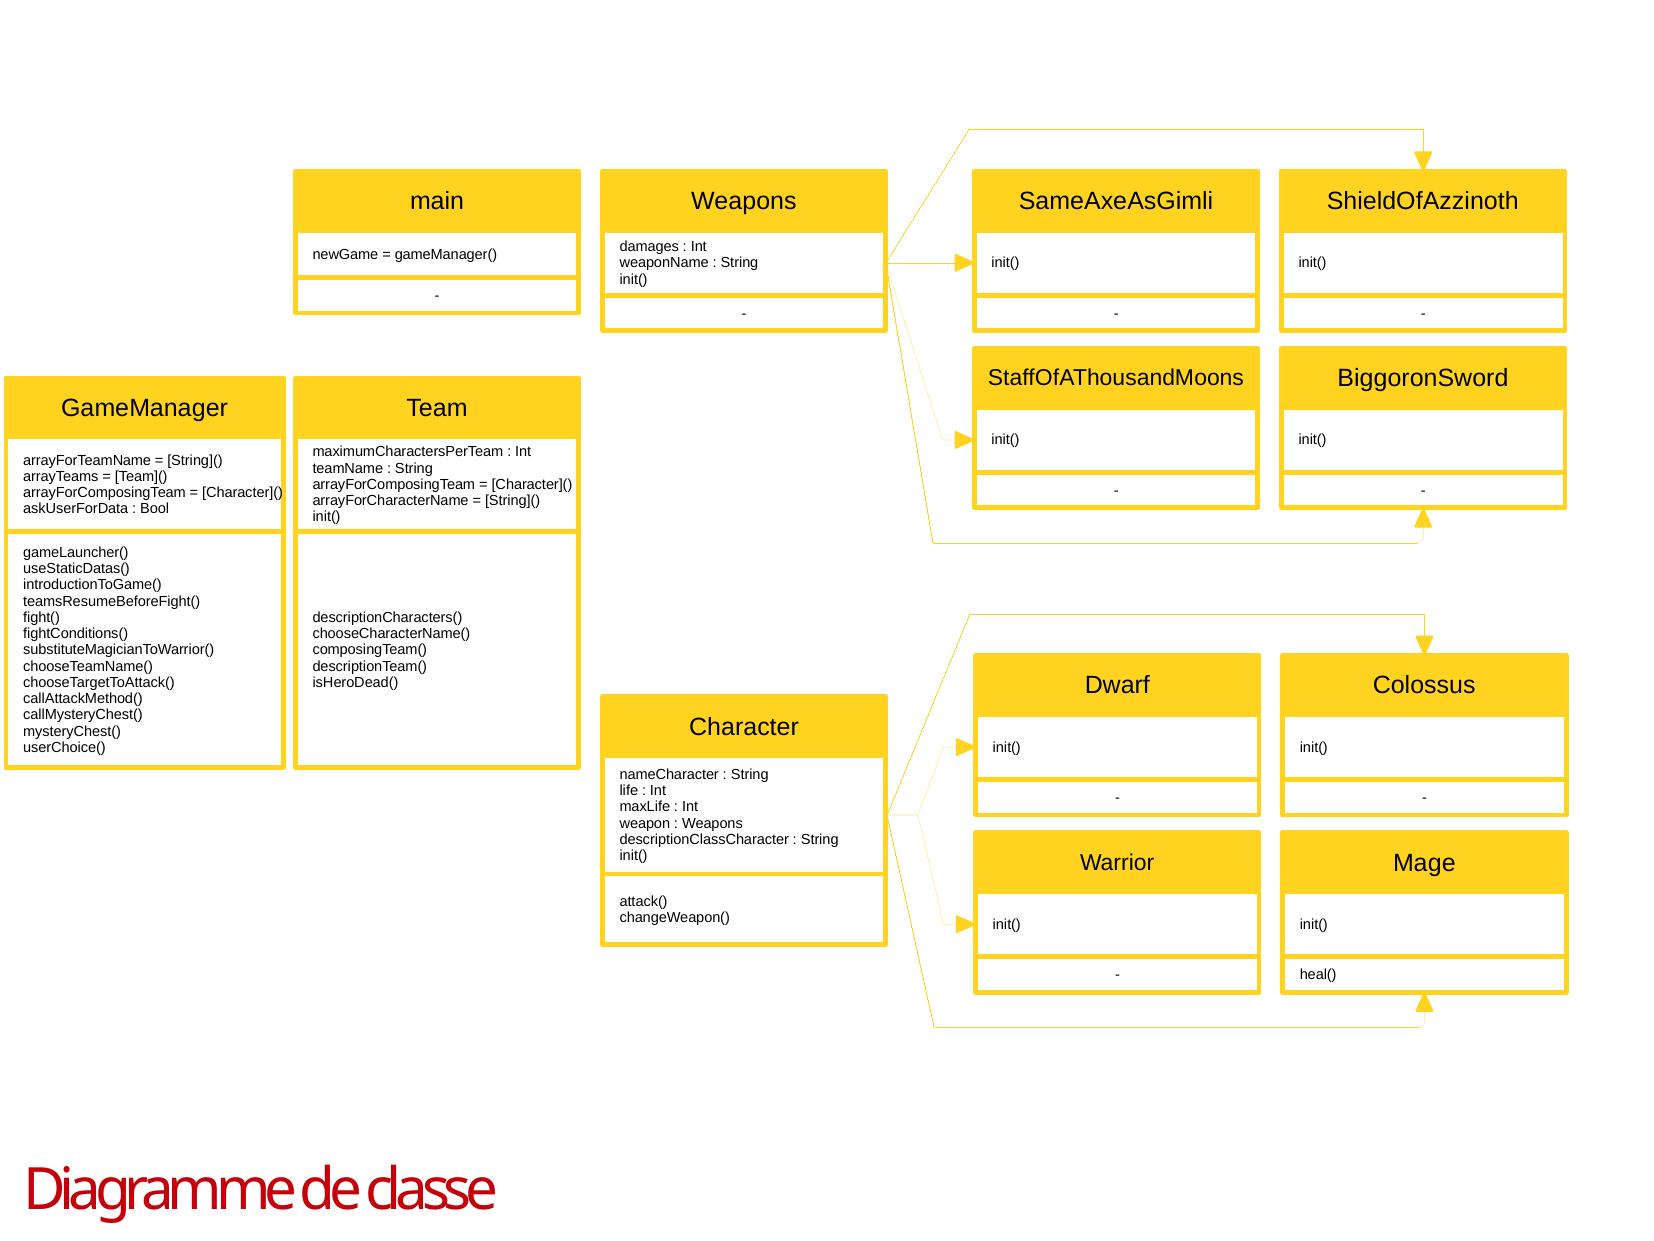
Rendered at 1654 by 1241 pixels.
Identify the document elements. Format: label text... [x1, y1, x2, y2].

text_box - [974, 295, 1258, 331]
text_box - [1281, 295, 1565, 331]
text_box attack() changeWeapon() [602, 874, 886, 945]
text_box Mage [1282, 832, 1567, 891]
text_box descriptionCharacters() chooseCharacterName() composingTeam() descriptionTeam() isHeroDead() [295, 531, 579, 768]
text_box gameLauncher() useStaticDatas() introductionToGame() teamsResumeBeforeFight() fight() fightConditions() substituteMagicianToWarrior() chooseTeamName() chooseTargetToAttack() callAttackMethod() callMysteryChest() mysteryChest() userChoice() [5, 531, 284, 768]
text_box Team [295, 377, 579, 437]
text_box StaffOfAThousandMoons [974, 348, 1258, 407]
text_box GameManager [5, 377, 284, 437]
text_box Dwarf [975, 655, 1260, 714]
text_box init() [975, 891, 1260, 956]
title Diagramme de classe [23, 1110, 662, 1241]
text_box init() [1281, 407, 1565, 472]
text_box Colossus [1282, 655, 1567, 714]
text_box - [1281, 472, 1565, 508]
text_box init() [1281, 230, 1565, 295]
text_box main [295, 171, 579, 230]
text_box init() [975, 714, 1260, 779]
text_box init() [1282, 891, 1567, 956]
text_box - [602, 295, 886, 331]
text_box nameCharacter : String life : Int maxLife : Int weapon : Weapons descriptionClassCharacter : String init() [602, 755, 886, 874]
text_box newGame = gameManager() [295, 230, 579, 277]
text_box ShieldOfAzzinoth [1281, 171, 1565, 230]
text_box maximumCharactersPerTeam : Int teamName : String arrayForComposingTeam = [Character]() arrayForCharacterName = [String]() init() [295, 437, 579, 531]
text_box - [974, 472, 1258, 508]
text_box init() [1282, 714, 1567, 779]
text_box init() [974, 407, 1258, 472]
text_box - [975, 956, 1260, 993]
text_box - [975, 779, 1260, 815]
text_box damages : Int weaponName : String init() [602, 230, 886, 295]
text_box arrayForTeamName = [String]() arrayTeams = [Team]() arrayForComposingTeam = [Character]() askUserForData : Bool [5, 437, 284, 531]
text_box Character [602, 696, 886, 755]
text_box init() [974, 230, 1258, 295]
text_box heal() [1282, 956, 1567, 993]
text_box BiggoronSword [1281, 348, 1565, 407]
text_box Weapons [602, 171, 886, 230]
text_box - [295, 277, 579, 313]
text_box Warrior [975, 832, 1260, 891]
text_box - [1282, 779, 1567, 815]
text_box SameAxeAsGimli [974, 171, 1258, 230]
